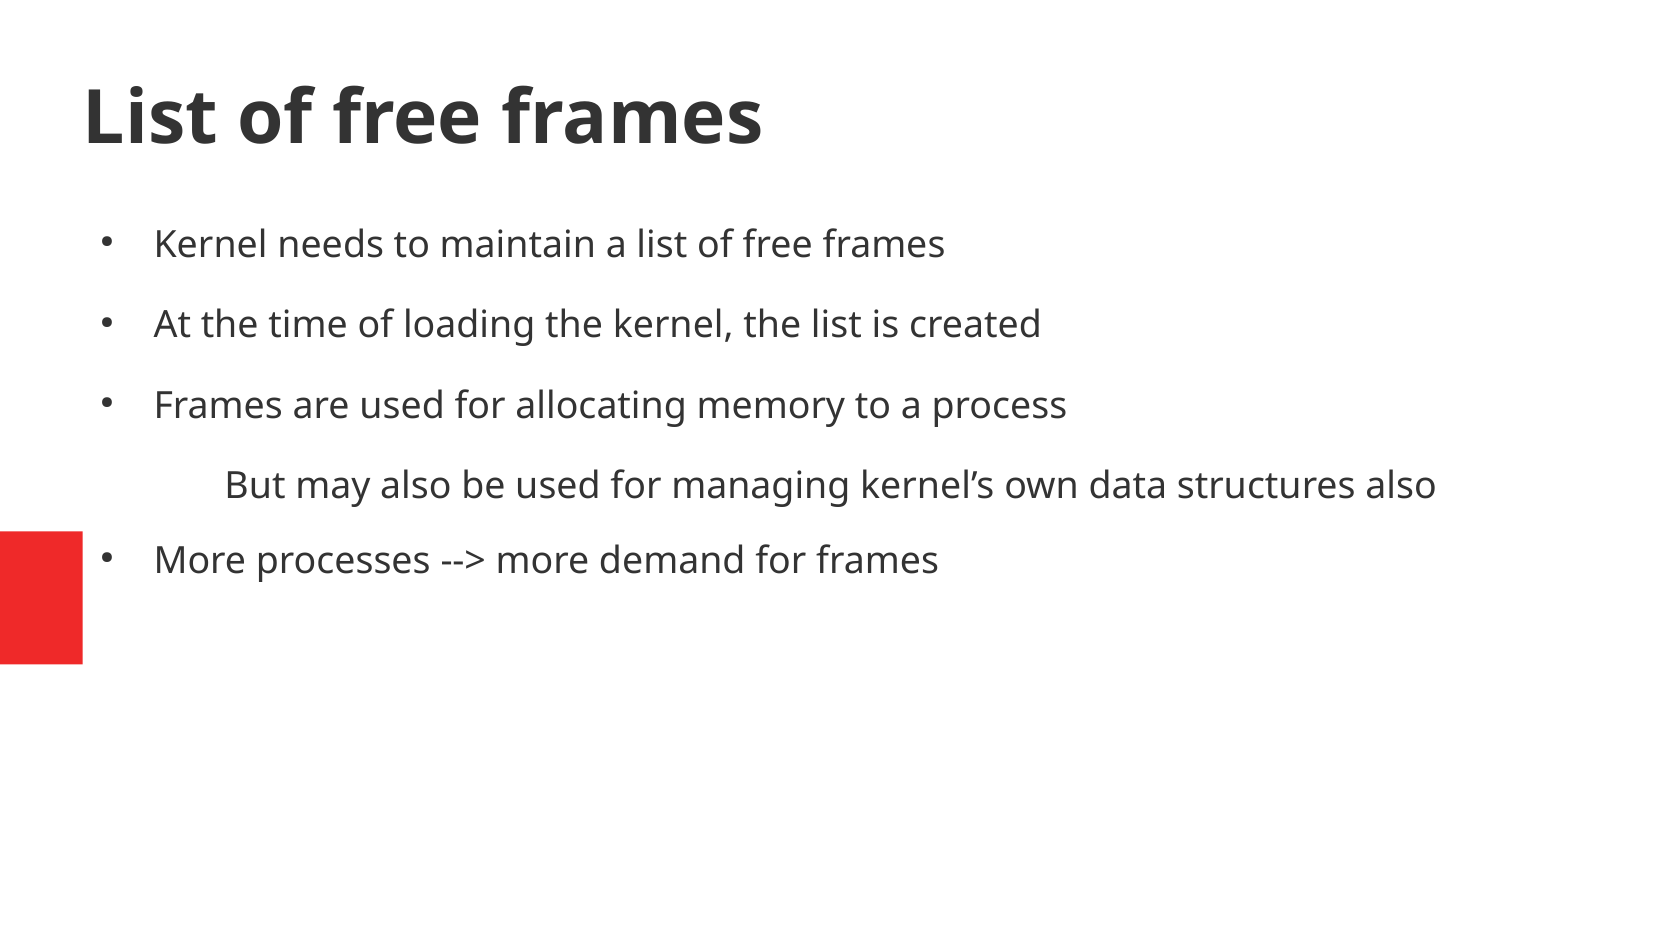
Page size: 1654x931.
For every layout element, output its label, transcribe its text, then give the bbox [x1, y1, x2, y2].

list Kernel needs to maintain a list of free frames At the time of loading the kernel, the list is created Frames are used for allocating memory to a process But may also be used for managing kernel’s own data structures also More processes --> more demand for frames [82, 217, 1595, 910]
title List of free frames [82, 37, 1571, 193]
